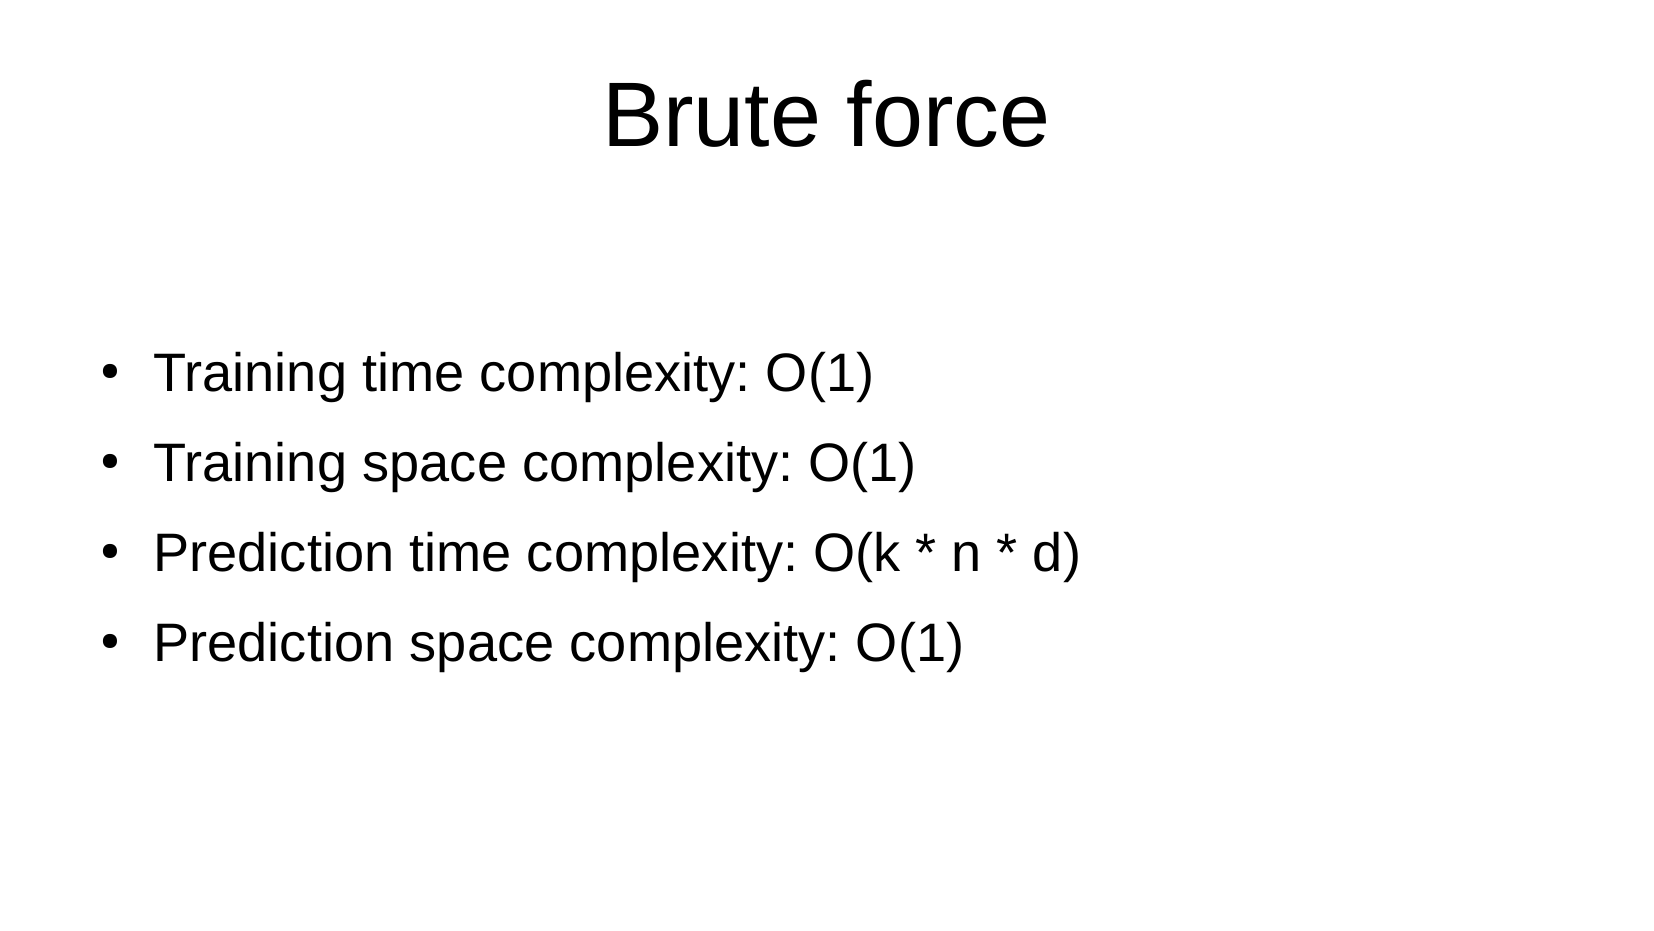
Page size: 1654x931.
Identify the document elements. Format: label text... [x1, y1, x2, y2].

title Brute force [82, 37, 1571, 193]
list Training time complexity: O(1) Training space complexity: O(1) Prediction time complexity: O(k * n * d) Prediction space complexity: O(1) [82, 342, 1571, 882]
